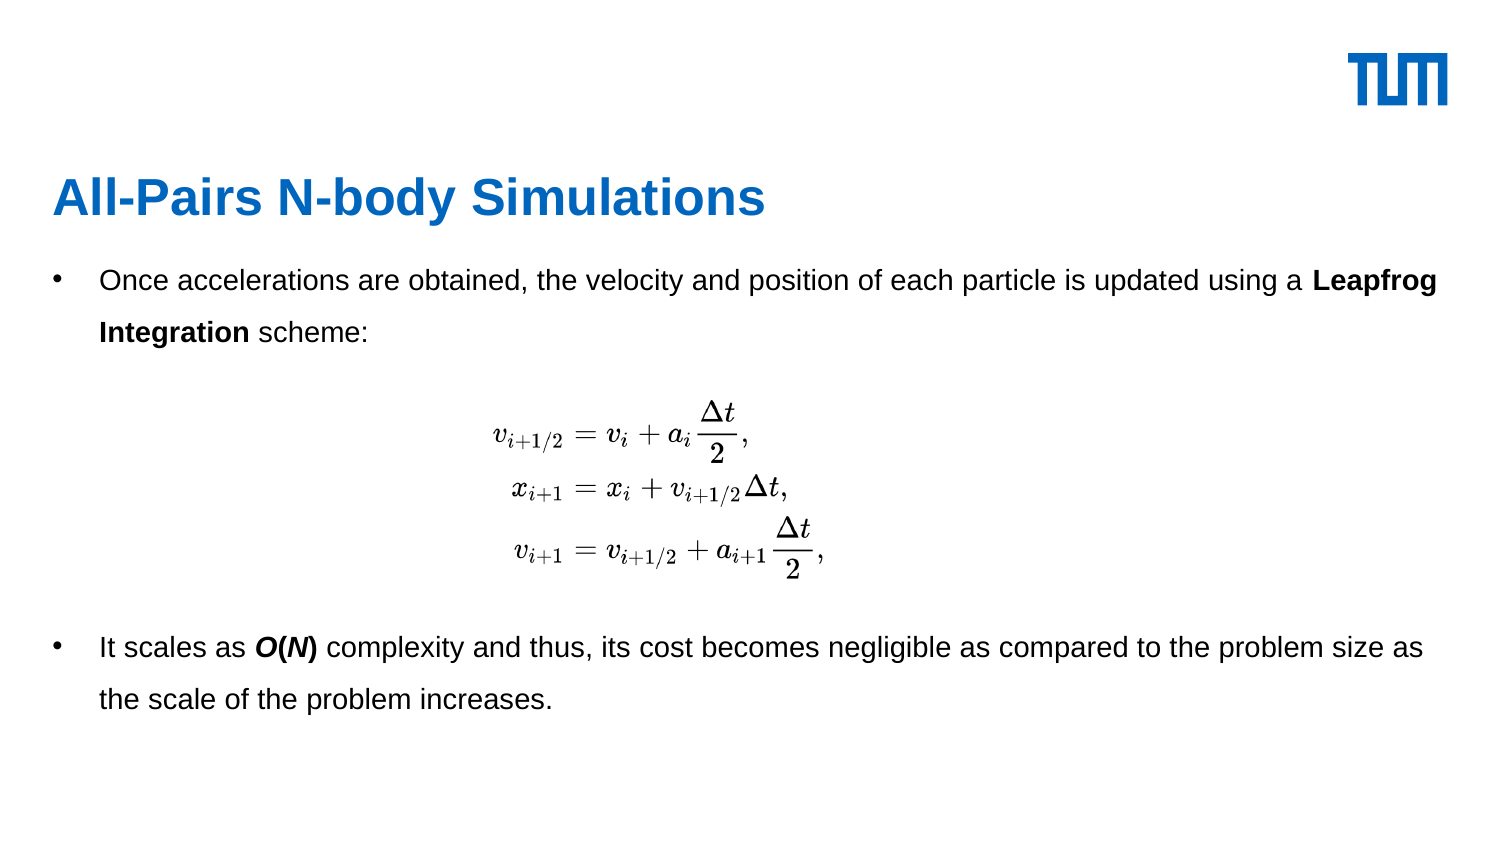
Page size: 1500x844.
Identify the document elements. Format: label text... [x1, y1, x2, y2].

list Once accelerations are obtained, the velocity and position of each particle is updated using a Leapfrog Integration scheme: It scales as O(N) complexity and thus, its cost becomes negligible as compared to the problem size as the scale of the problem increases. [52, 243, 1449, 793]
picture [487, 397, 830, 581]
title All-Pairs N-body Simulations [52, 159, 1449, 223]
